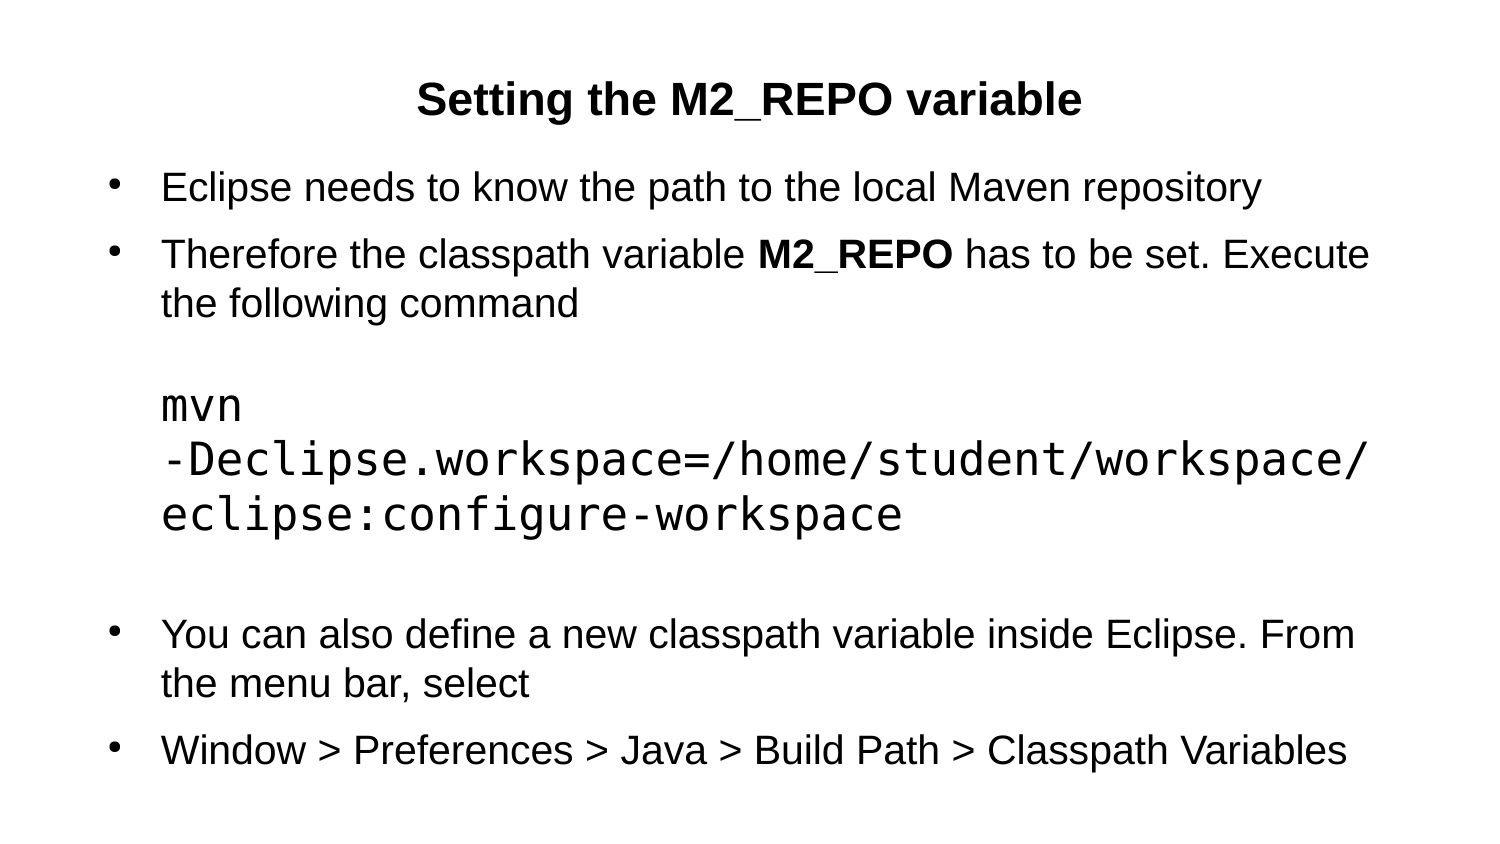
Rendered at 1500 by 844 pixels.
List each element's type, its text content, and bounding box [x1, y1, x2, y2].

list Eclipse needs to know the path to the local Maven repository Therefore the classpath variable M2_REPO has to be set. Execute the following command mvn -Declipse.workspace=/home/student/workspace/ eclipse:configure-workspace You can also define a new classpath variable inside Eclipse. From the menu bar, select Window > Preferences > Java > Build Path > Classpath Variables [75, 153, 1395, 807]
title Setting the M2_REPO variable [75, 33, 1425, 133]
